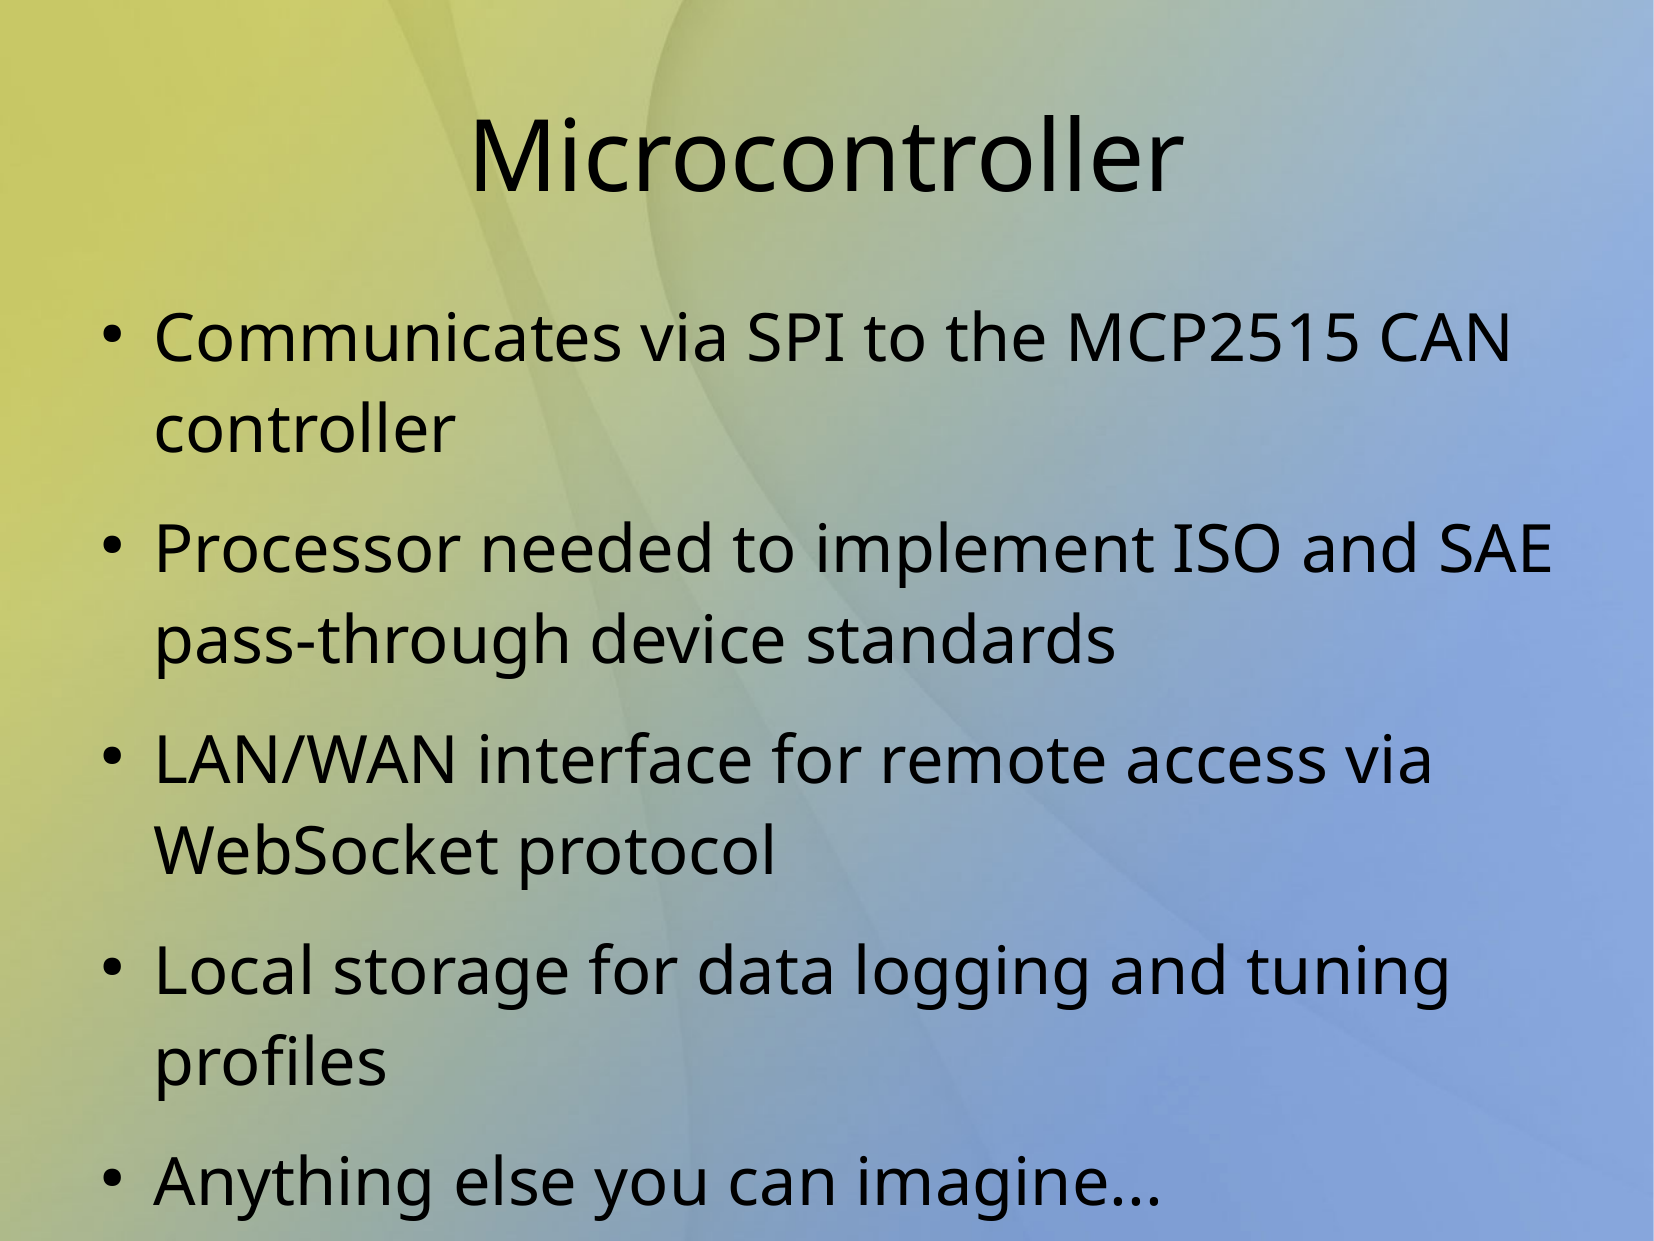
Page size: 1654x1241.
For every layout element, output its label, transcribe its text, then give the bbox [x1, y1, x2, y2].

picture [0, 0, 1654, 1241]
title Microcontroller [82, 49, 1571, 257]
list Communicates via SPI to the MCP2515 CAN controller Processor needed to implement ISO and SAE pass-through device standards LAN/WAN interface for remote access via WebSocket protocol Local storage for data logging and tuning profiles Anything else you can imagine... [82, 290, 1571, 1142]
